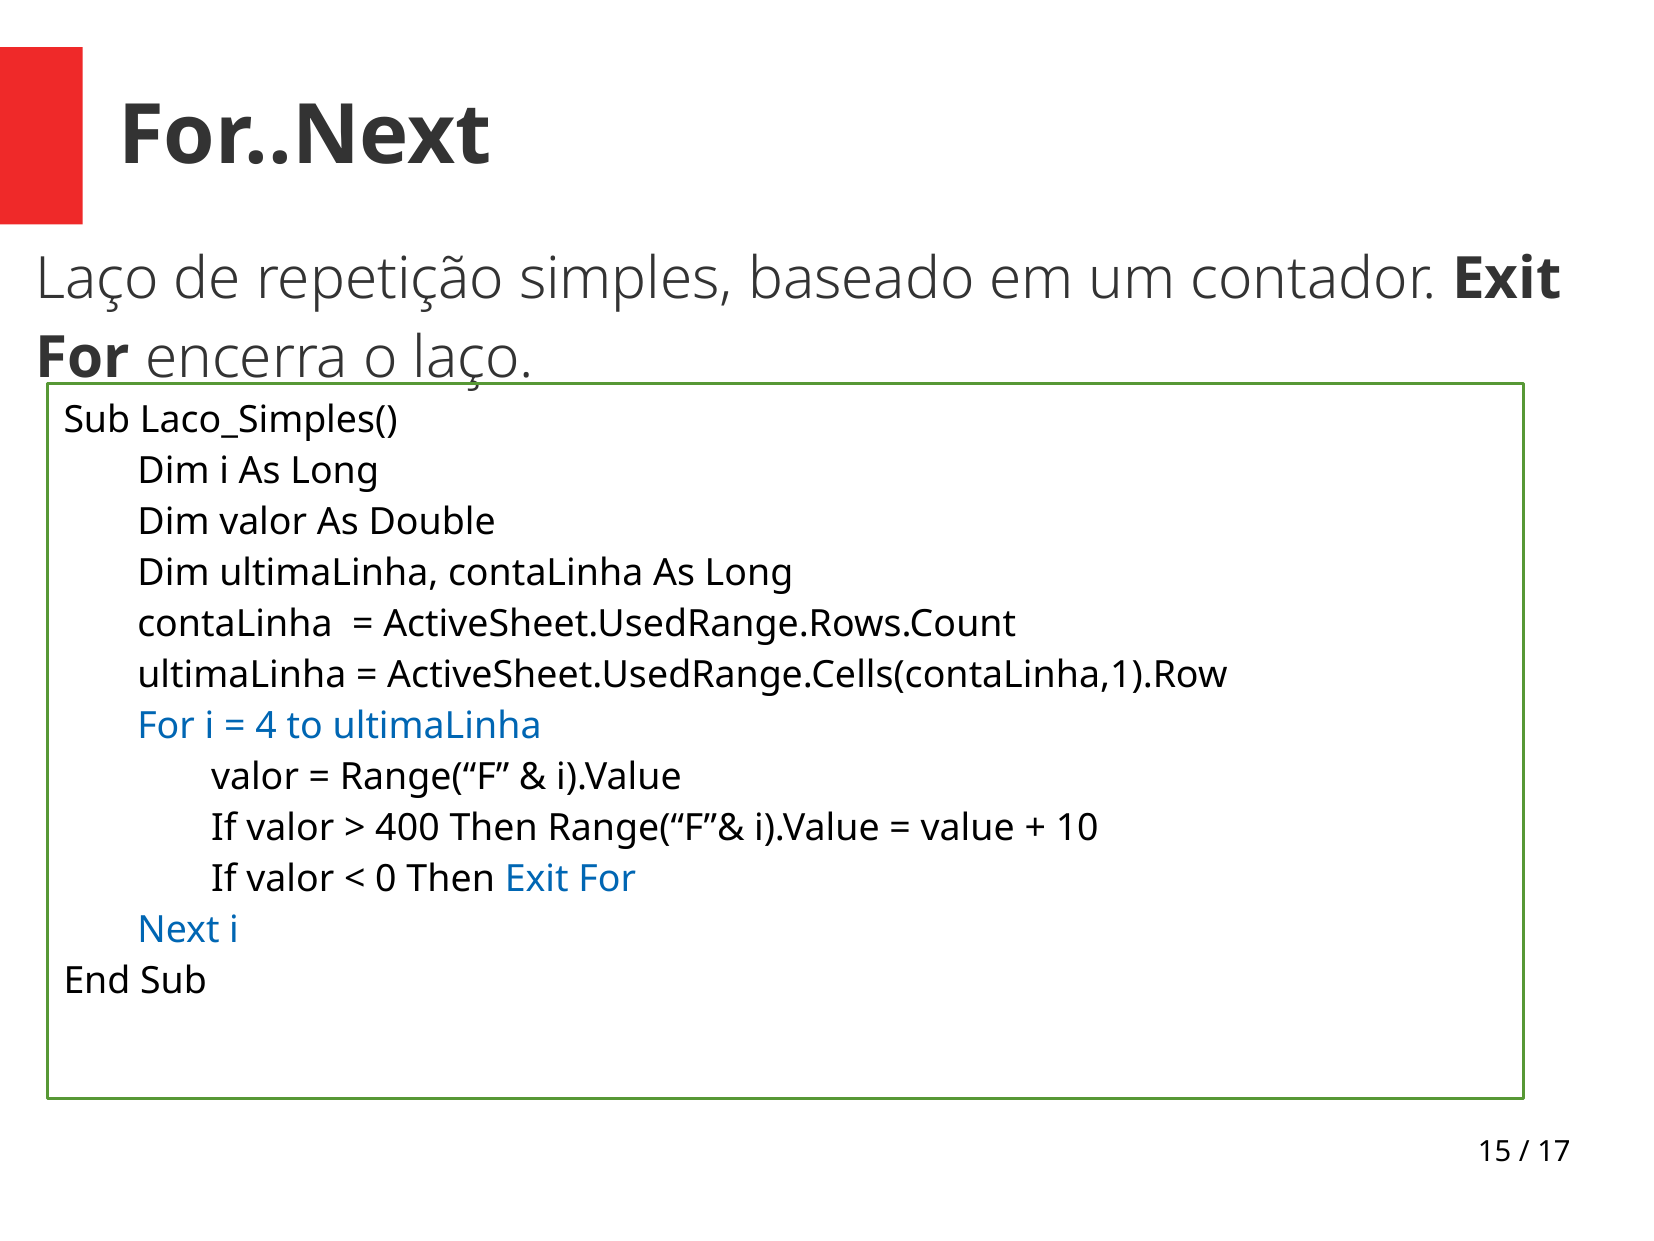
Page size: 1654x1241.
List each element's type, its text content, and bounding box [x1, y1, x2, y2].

text_box Sub Laco_Simples() Dim i As Long Dim valor As Double Dim ultimaLinha, contaLinha As Long contaLinha = ActiveSheet.UsedRange.Rows.Count ultimaLinha = ActiveSheet.UsedRange.Cells(contaLinha,1).Row For i = 4 to ultimaLinha valor = Range(“F” & i).Value If valor > 400 Then Range(“F”& i).Value = value + 10 If valor < 0 Then Exit For Next i End Sub [47, 383, 1524, 1099]
title For..Next [118, 49, 1571, 213]
list Laço de repetição simples, baseado em um contador. Exit For encerra o laço. [35, 236, 1607, 378]
